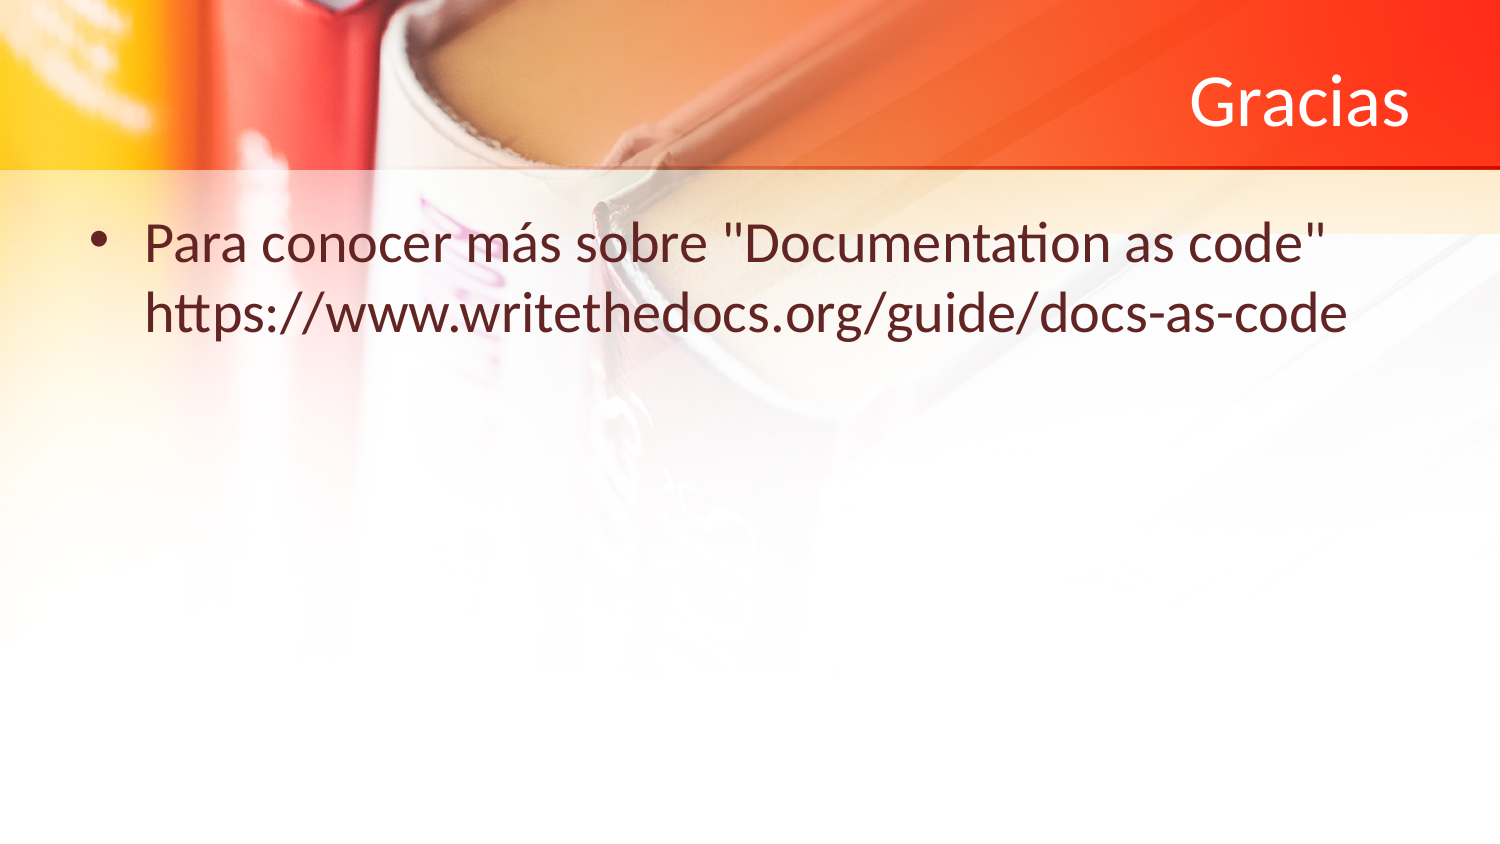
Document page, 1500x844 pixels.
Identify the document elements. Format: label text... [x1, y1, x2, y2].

title Gracias [73, 46, 1427, 147]
list Para conocer más sobre "Documentation as code" https://www.writethedocs.org/guide/docs-as-code [73, 196, 1427, 773]
picture [0, 0, 1500, 844]
